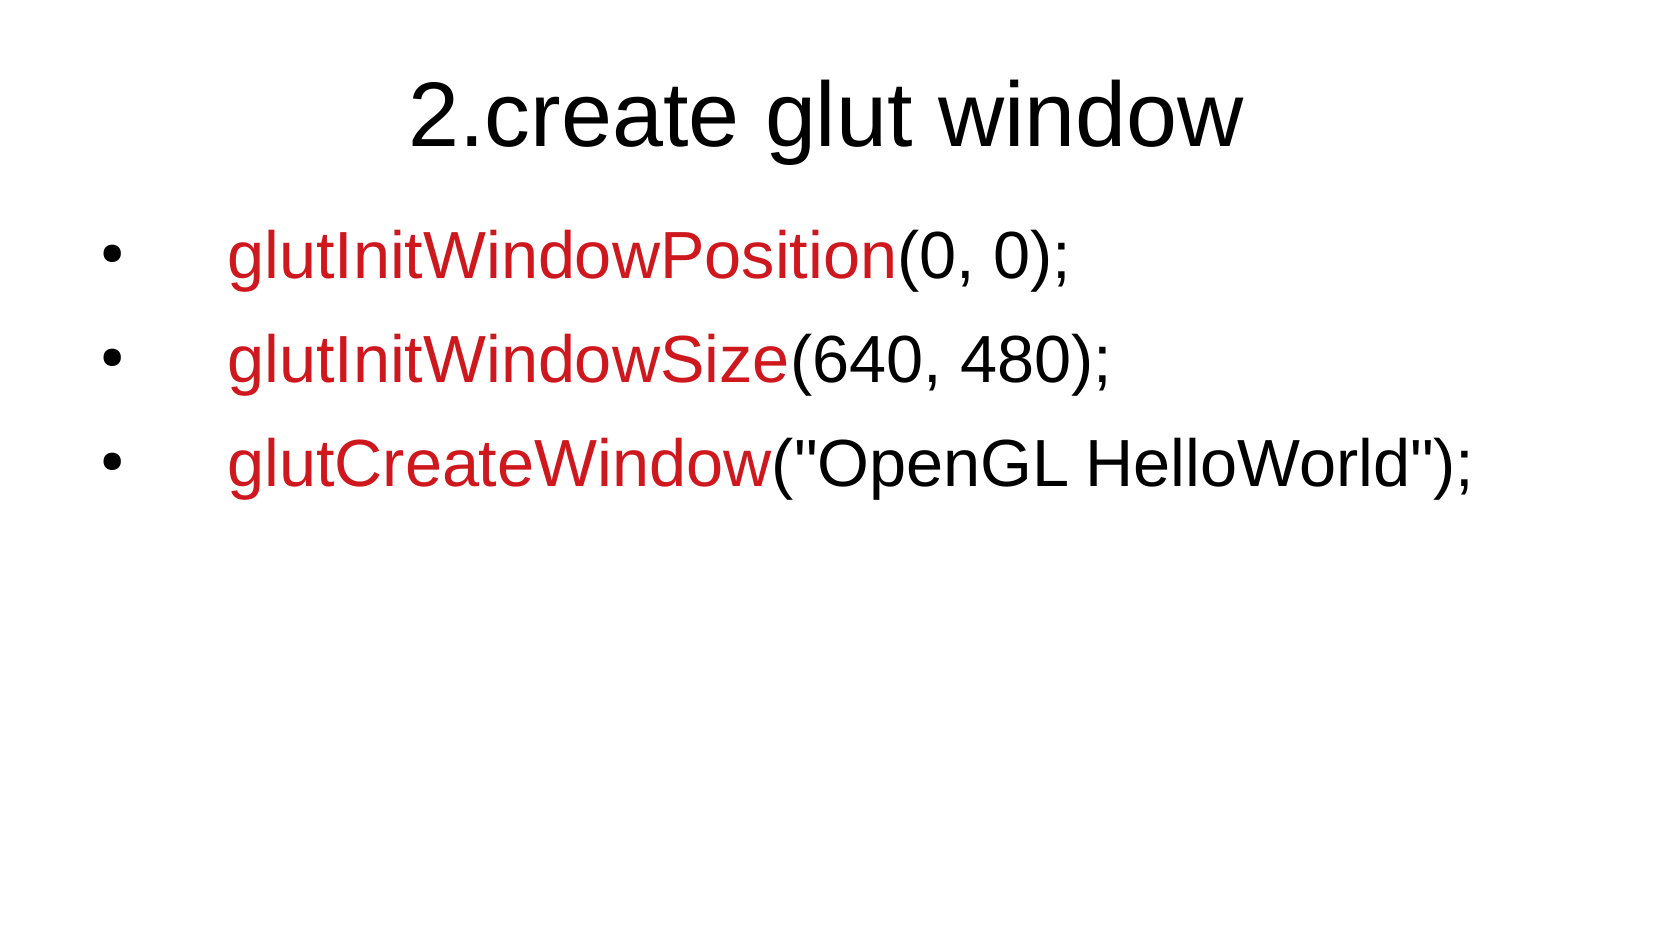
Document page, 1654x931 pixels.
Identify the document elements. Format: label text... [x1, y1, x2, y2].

title 2.create glut window [82, 37, 1571, 193]
list glutInitWindowPosition(0, 0); glutInitWindowSize(640, 480); glutCreateWindow("OpenGL HelloWorld"); [82, 217, 1571, 758]
